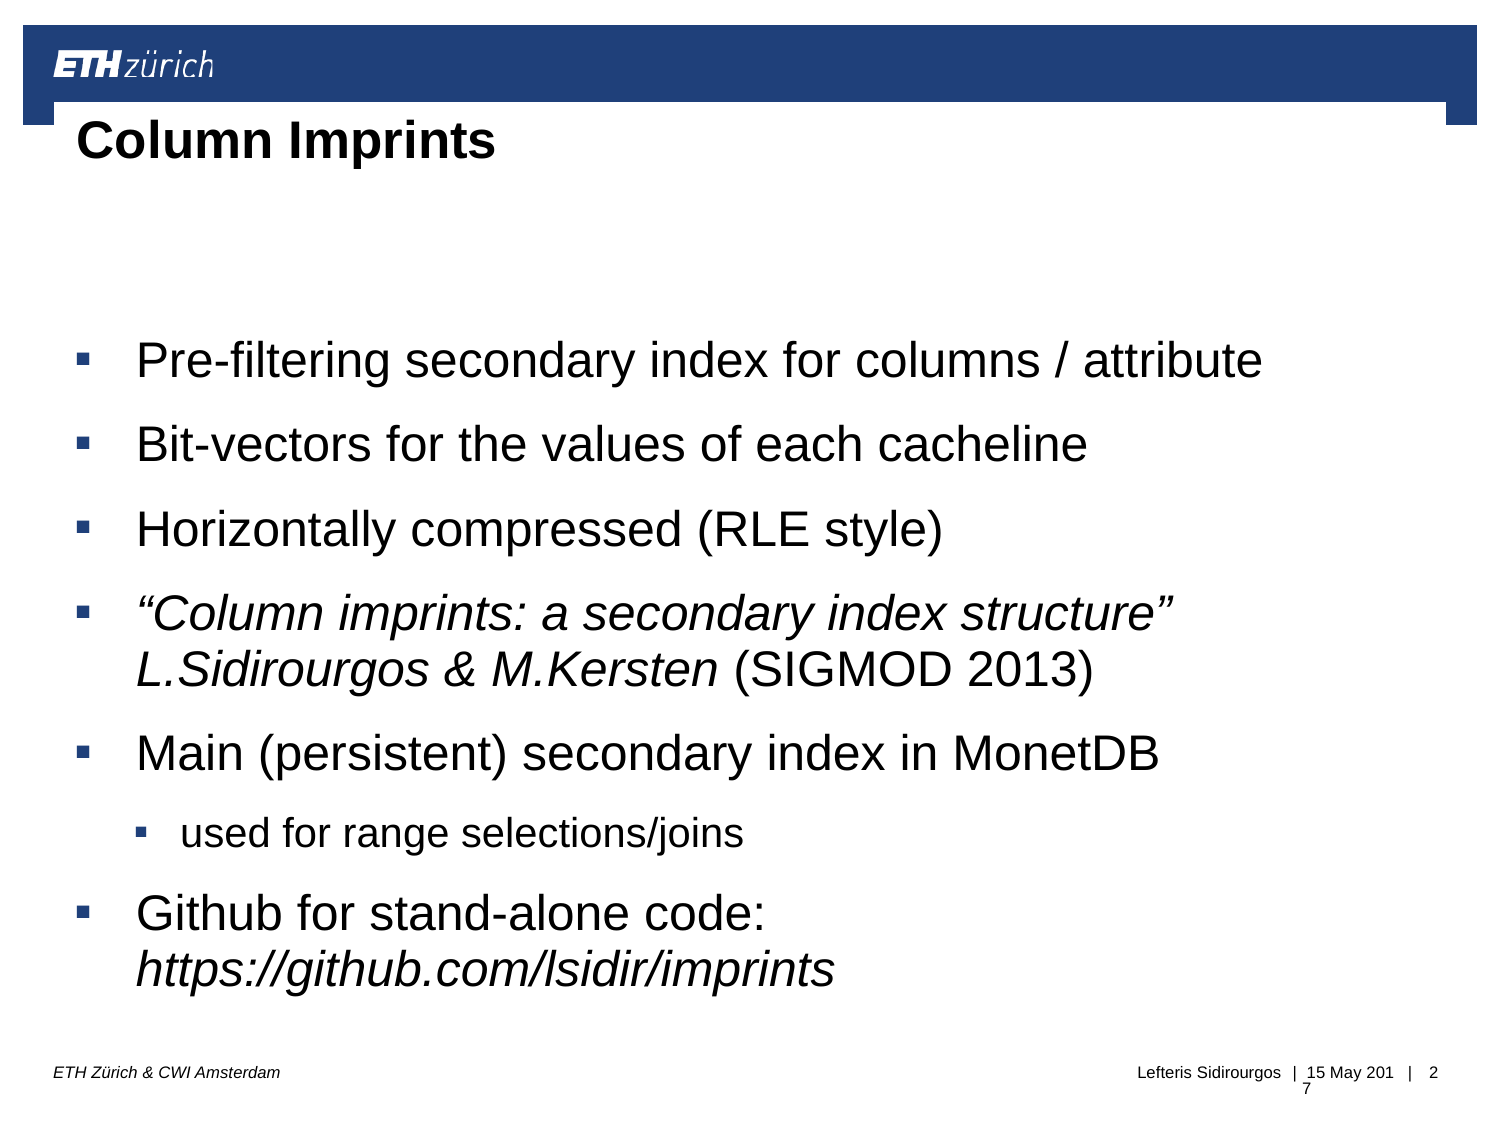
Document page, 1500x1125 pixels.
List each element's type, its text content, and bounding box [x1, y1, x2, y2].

list Pre-filtering secondary index for columns / attribute Bit-vectors for the values of each cacheline Horizontally compressed (RLE style) “Column imprints: a secondary index structure” L.Sidirourgos & M.Kersten (SIGMOD 2013) Main (persistent) secondary index in MonetDB used for range selections/joins Github for stand-alone code: https://github.com/lsidir/imprints [53, 331, 1447, 1023]
title Column Imprints [53, 101, 1447, 262]
